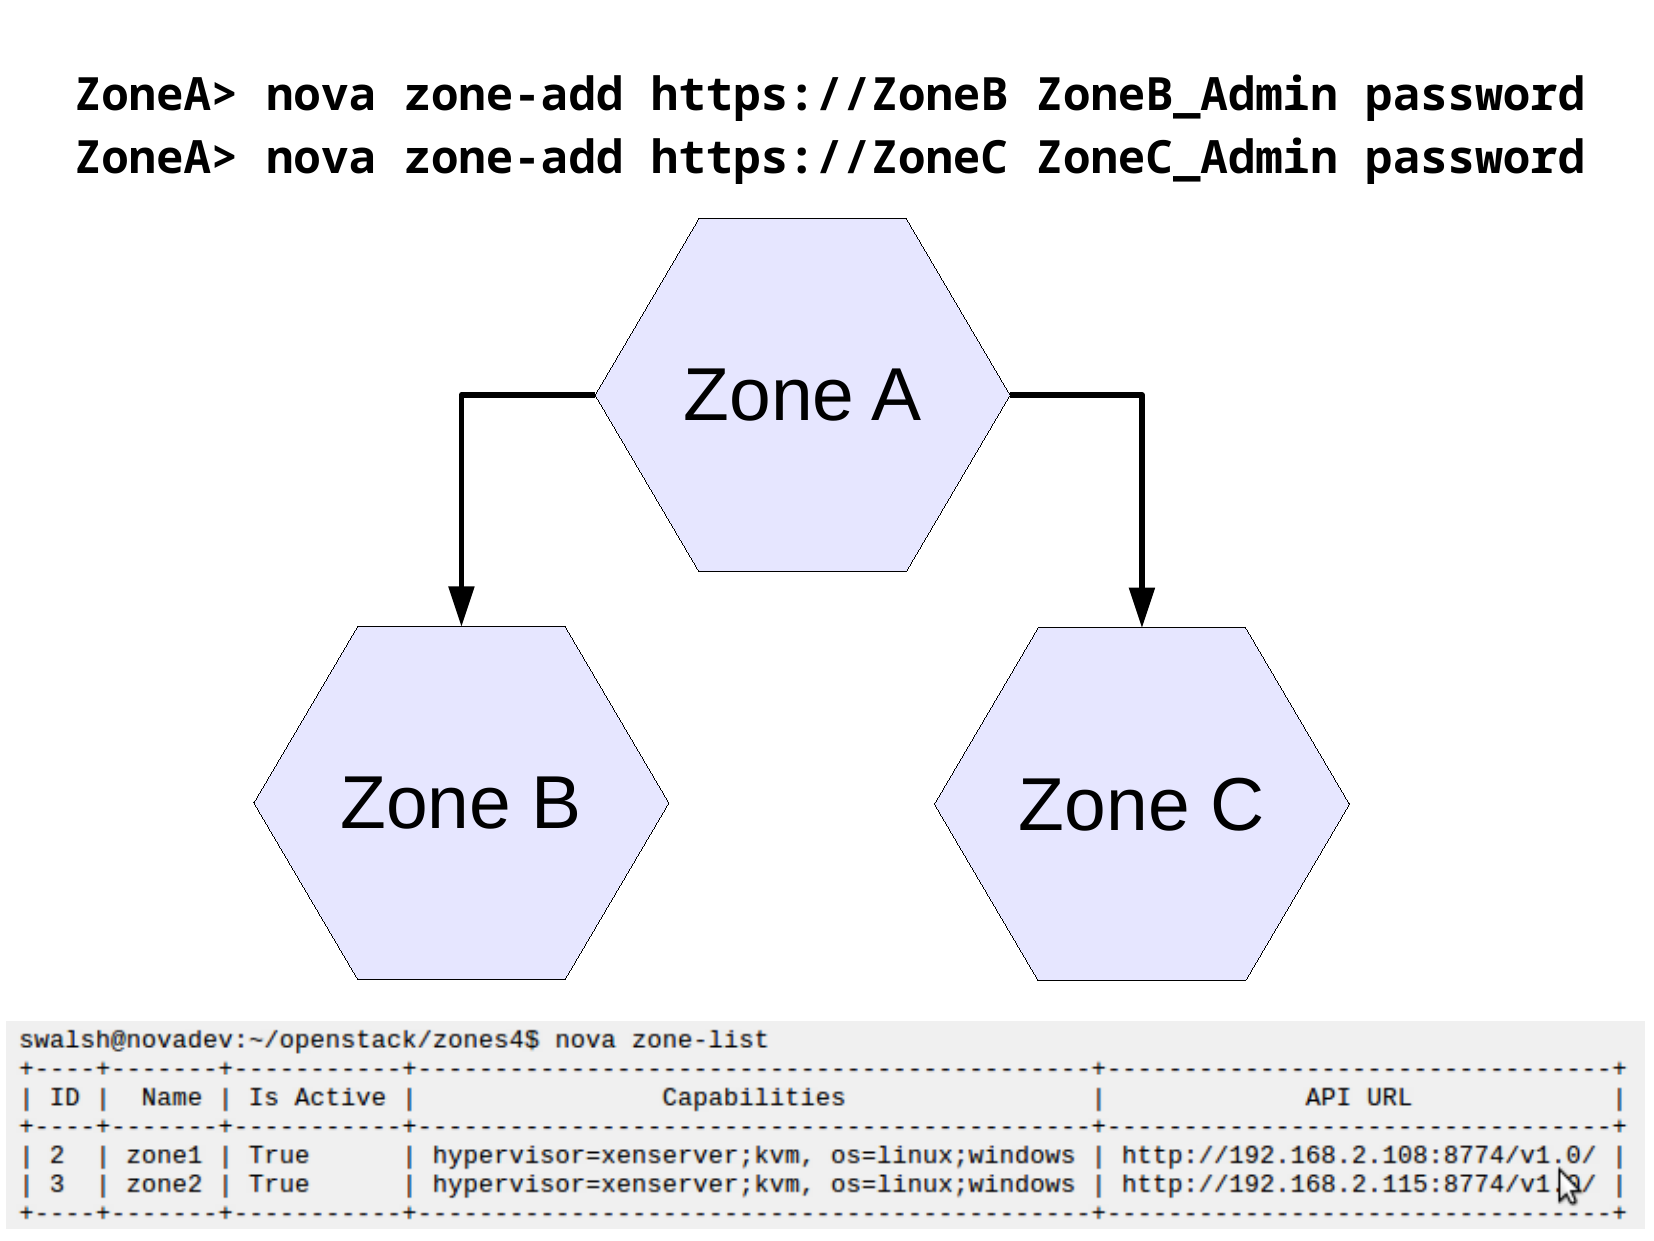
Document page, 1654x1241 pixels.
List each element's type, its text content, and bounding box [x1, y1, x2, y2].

text_box Zone A [595, 218, 1010, 572]
text_box Zone B [253, 626, 669, 980]
text_box ZoneA> nova zone-add https://ZoneB ZoneB_Admin password ZoneA> nova zone-add https://ZoneC ZoneC_Admin password [59, 54, 1602, 173]
text_box Zone C [934, 627, 1350, 981]
picture [6, 1021, 1645, 1229]
